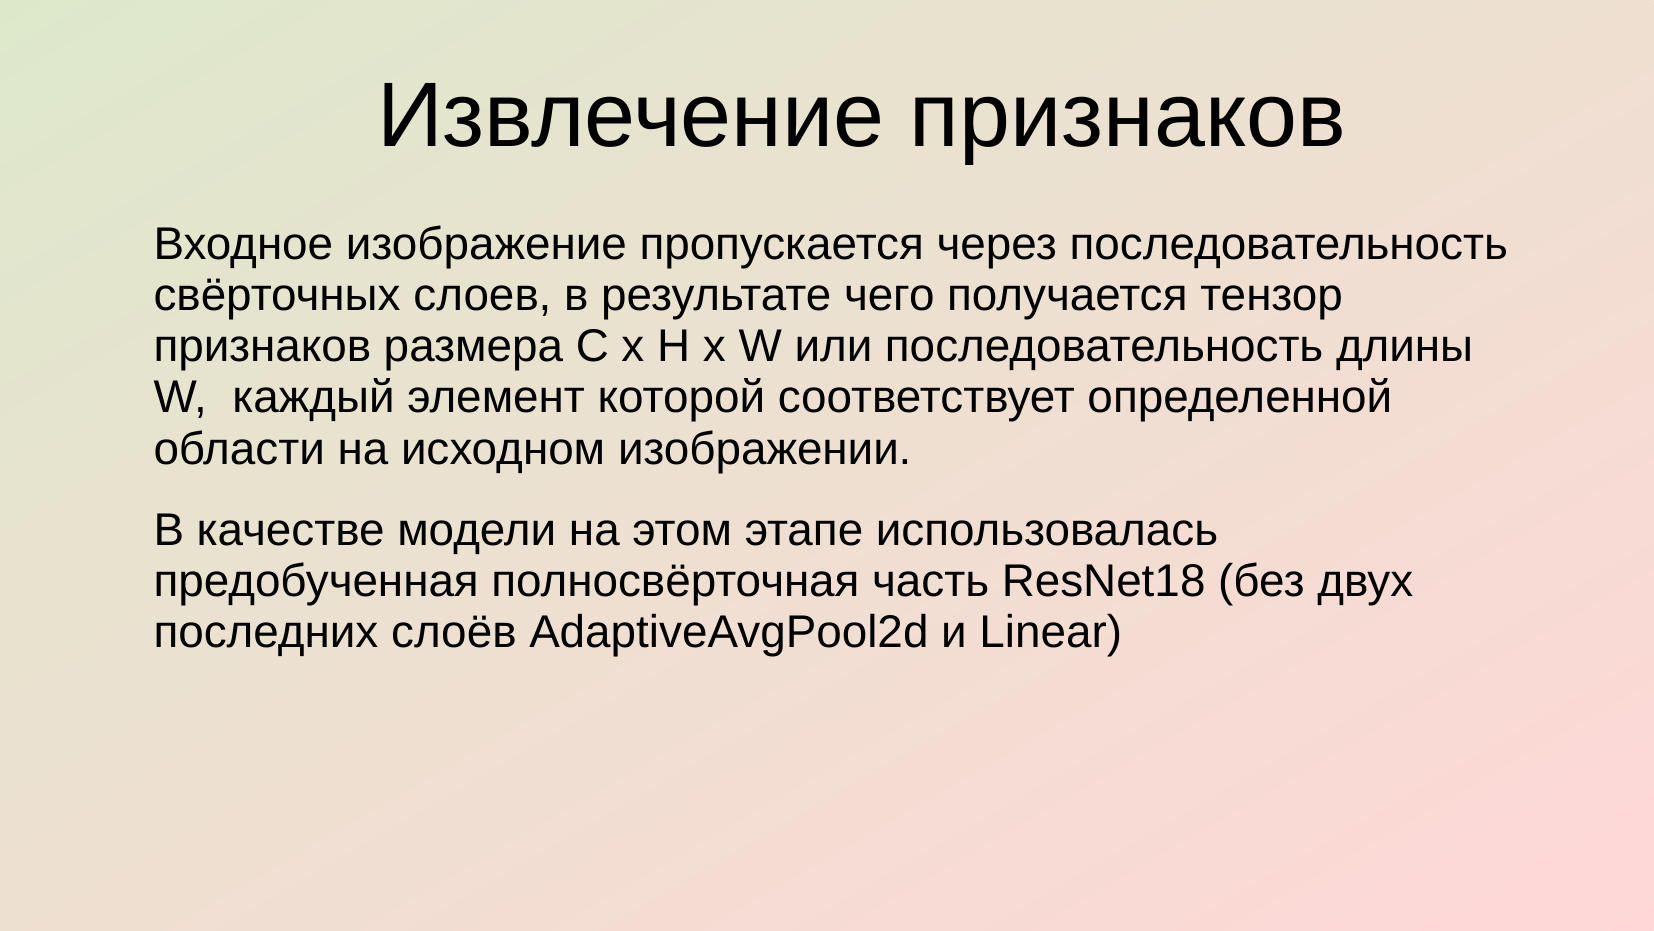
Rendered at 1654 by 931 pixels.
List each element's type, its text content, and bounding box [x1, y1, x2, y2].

title Извлечение признаков [82, 37, 1571, 193]
list Входное изображение пропускается через последовательность свёрточных слоев, в результате чего получается тензор признаков размера C x H x W или последовательность длины W, каждый элемент которой соответствует определенной области на исходном изображении. В качестве модели на этом этапе использовалась предобученная полносвёрточная часть ResNet18 (без двух последних слоёв AdaptiveAvgPool2d и Linear) [82, 217, 1512, 758]
